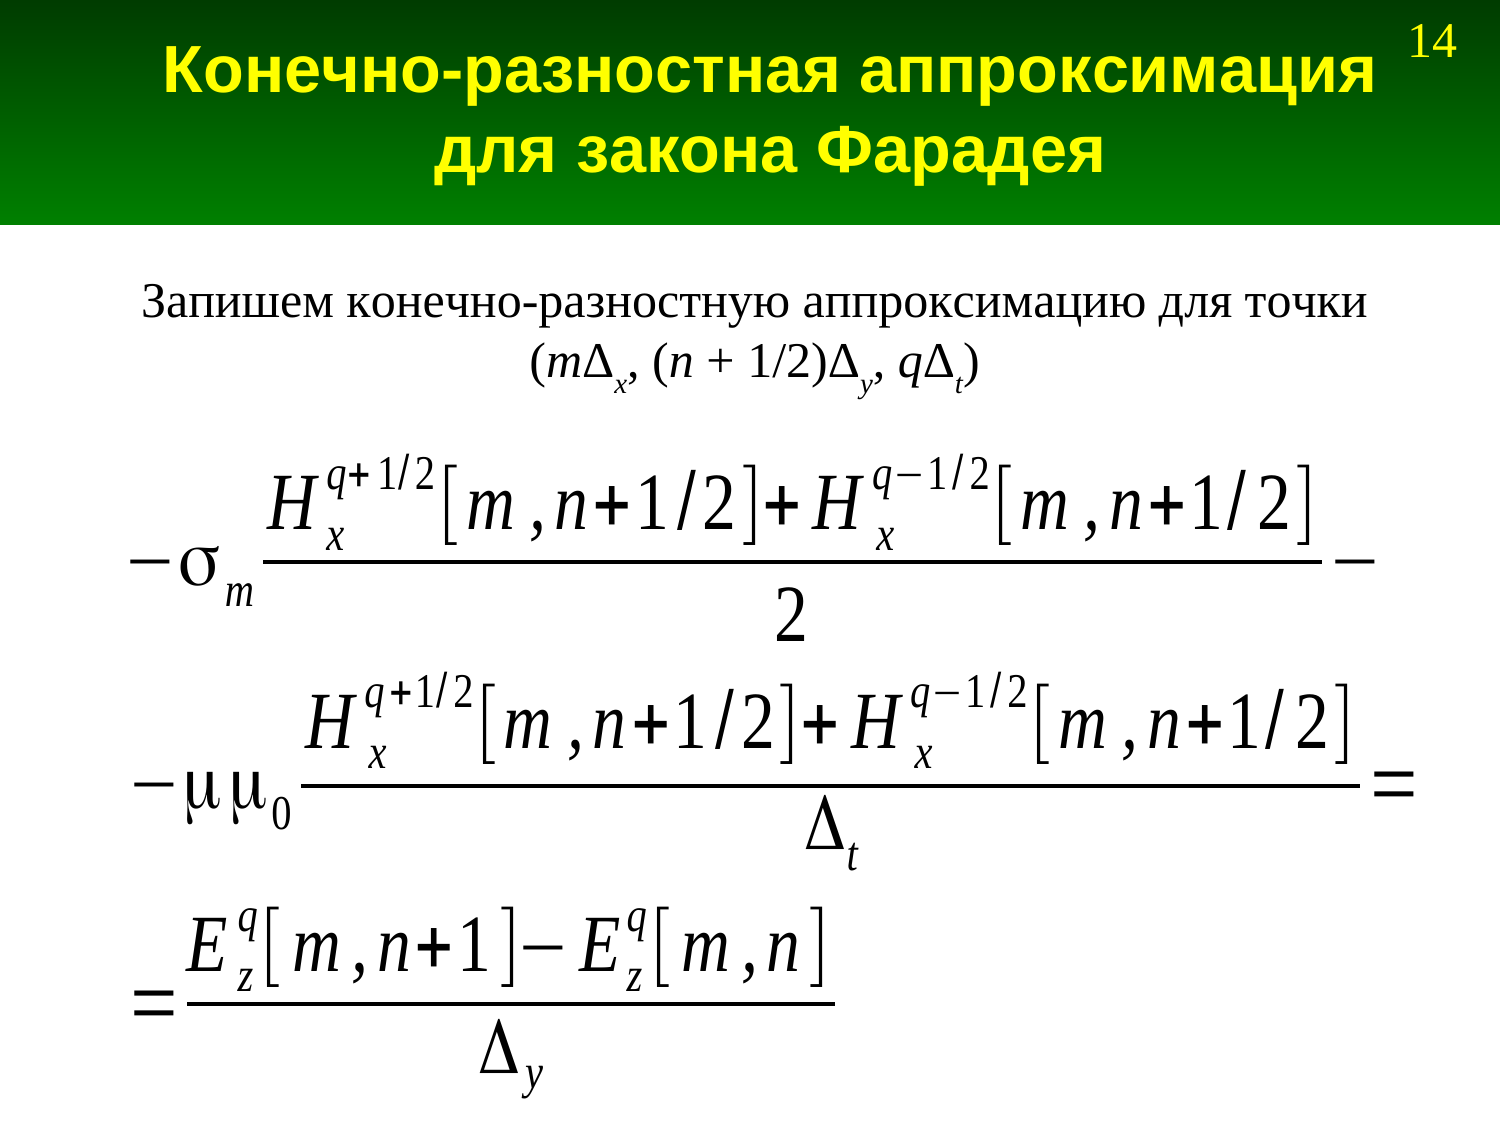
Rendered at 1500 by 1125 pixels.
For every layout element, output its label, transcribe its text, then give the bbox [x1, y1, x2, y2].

title Конечно-разностная аппроксимация для закона Фарадея [100, 7, 1441, 204]
text_box Запишем конечно-разностную аппроксимацию для точки (mΔx, (n + 1/2)Δy, qΔt) [126, 259, 1384, 407]
chart [106, 443, 1438, 1101]
